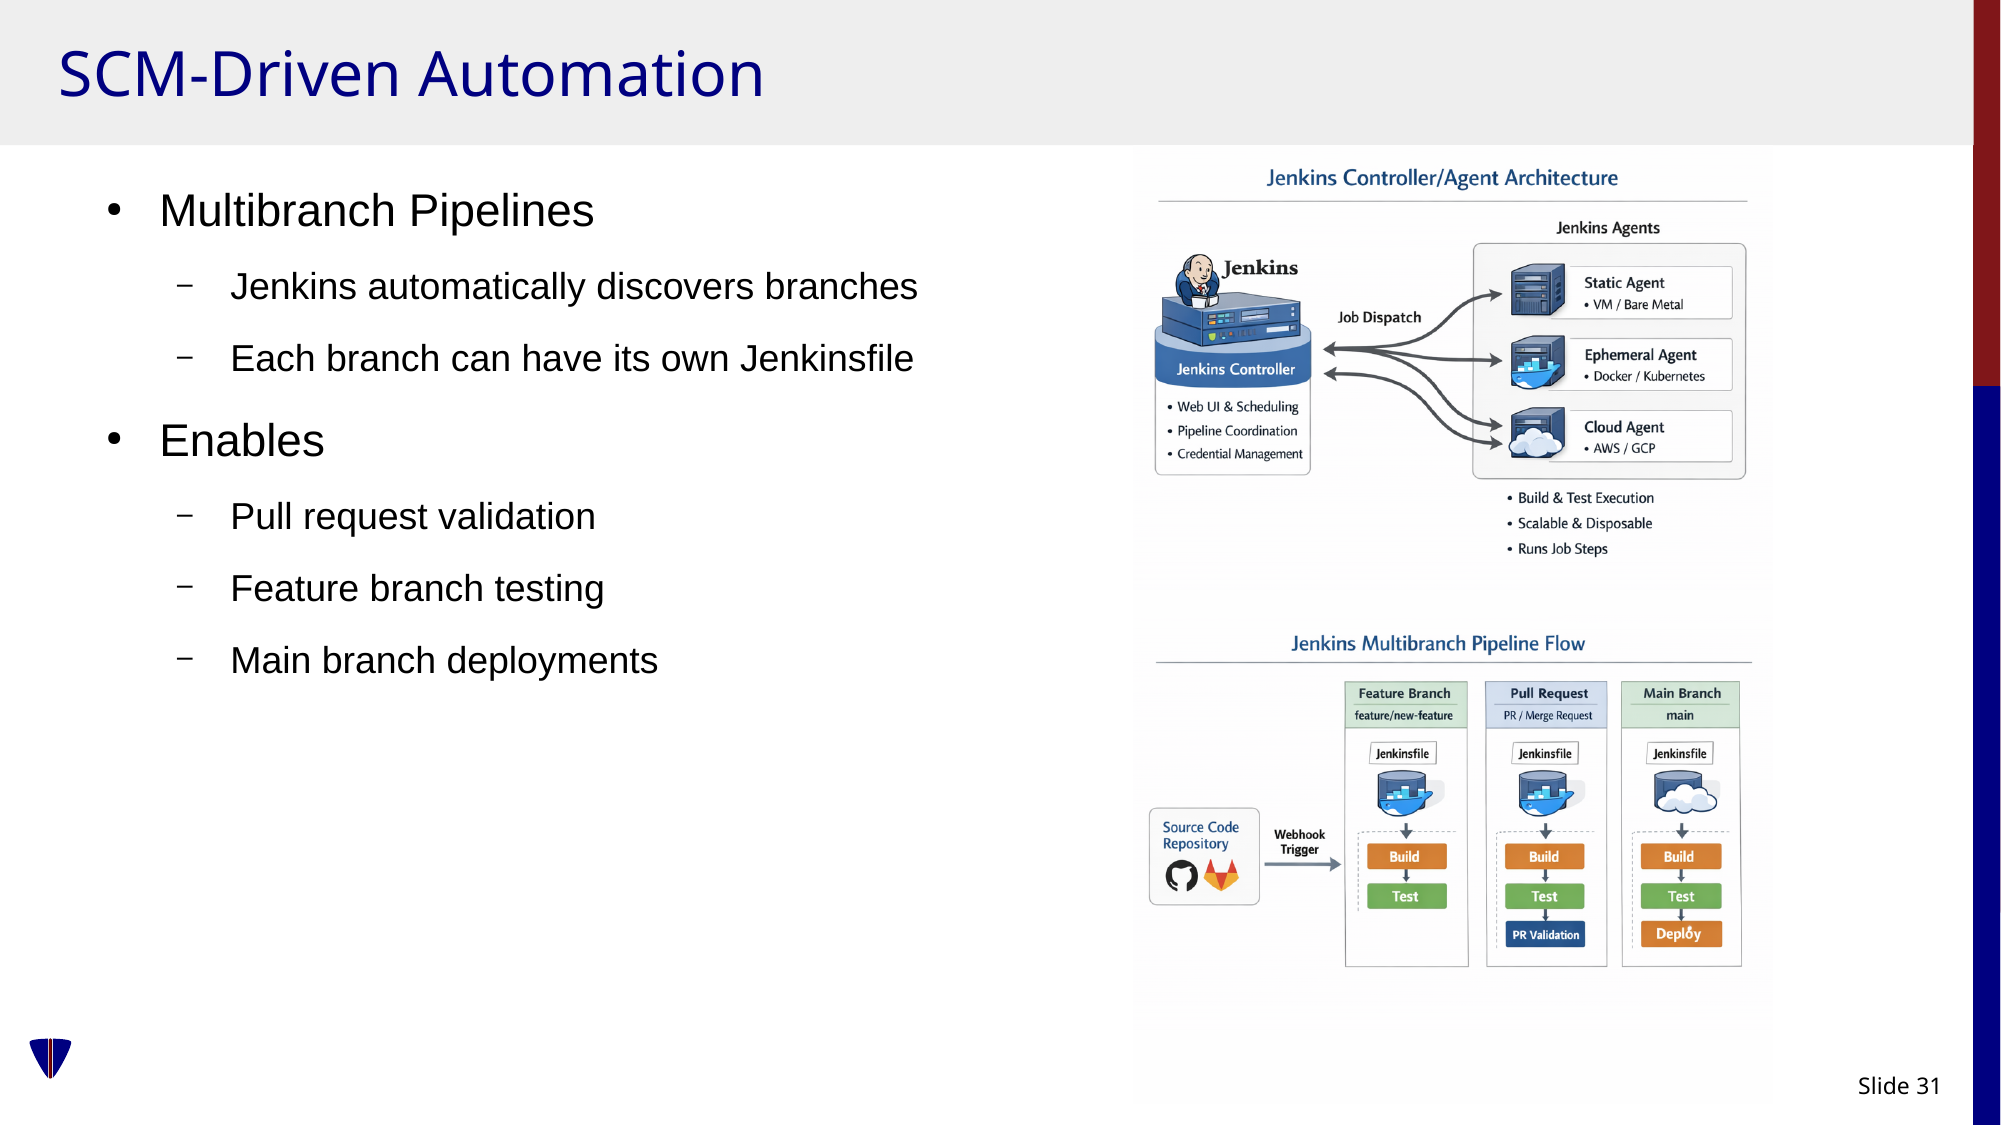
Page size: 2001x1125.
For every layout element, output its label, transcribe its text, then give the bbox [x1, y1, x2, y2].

list Multibranch Pipelines Jenkins automatically discovers branches Each branch can have its own Jenkinsfile Enables Pull request validation Feature branch testing Main branch deployments [88, 177, 1123, 1034]
title SCM-Driven Automation [0, 0, 1974, 146]
picture [1133, 145, 1773, 1104]
